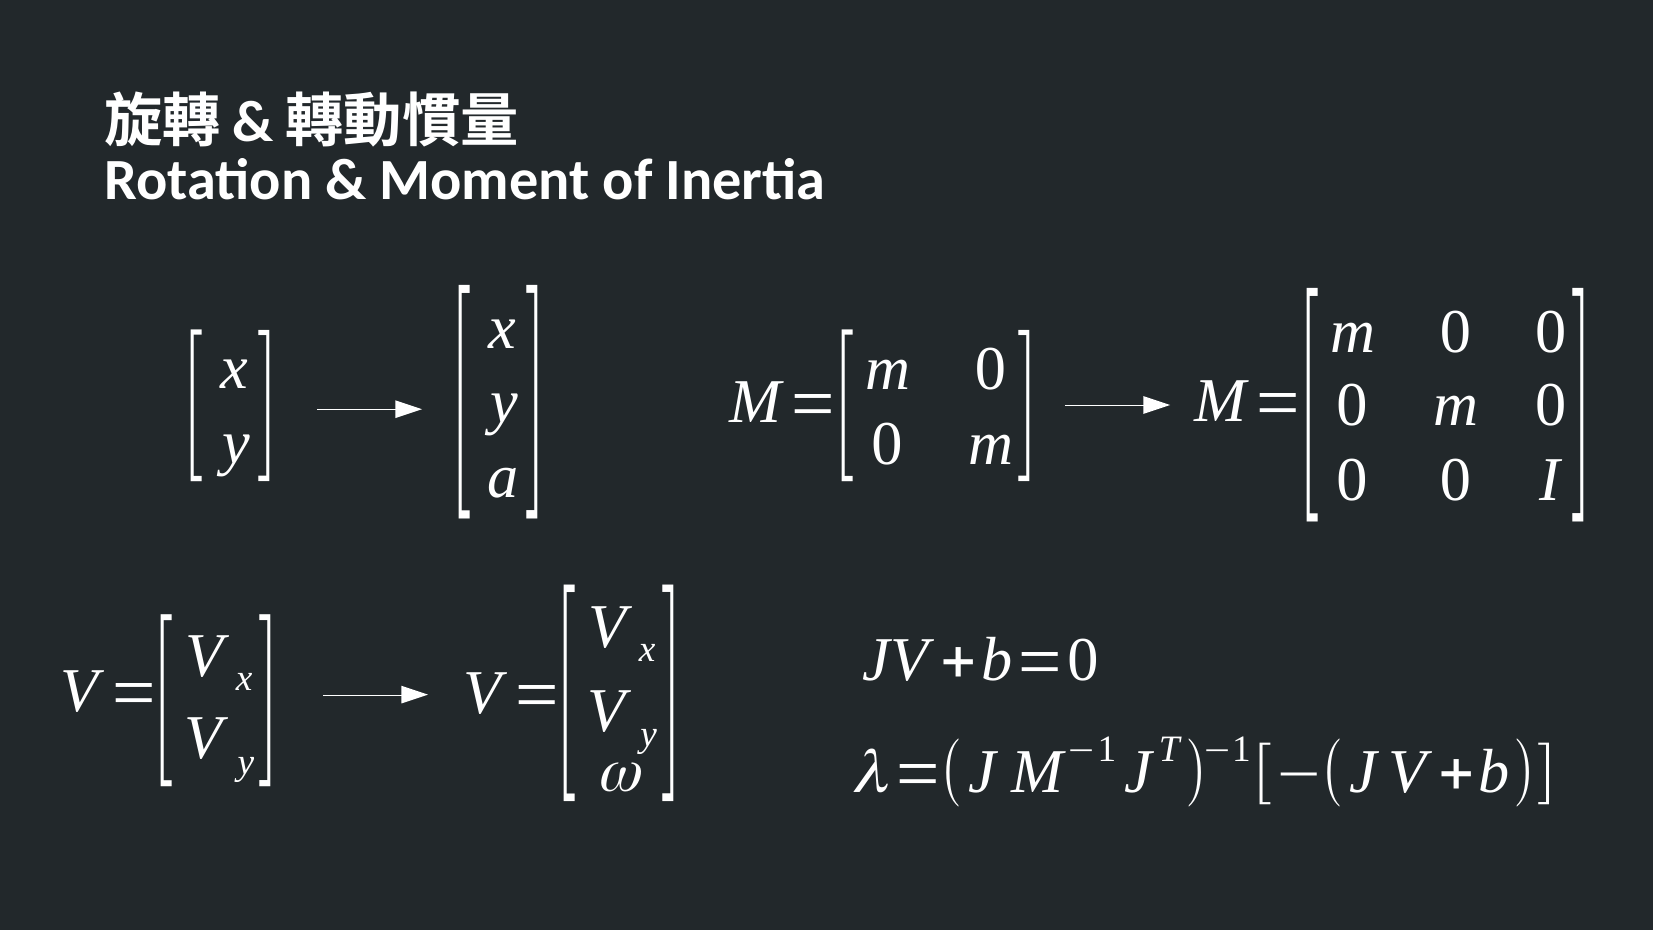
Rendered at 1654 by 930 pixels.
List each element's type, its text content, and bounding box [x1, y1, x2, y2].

chart [855, 623, 1106, 693]
chart [54, 611, 289, 791]
chart [448, 281, 556, 522]
text_box 旋轉&轉動慣量 Rotation & Moment of Inertia [90, 90, 1381, 239]
chart [844, 728, 1561, 811]
chart [1185, 284, 1602, 525]
chart [457, 581, 693, 805]
chart [720, 326, 1048, 486]
chart [180, 326, 288, 485]
